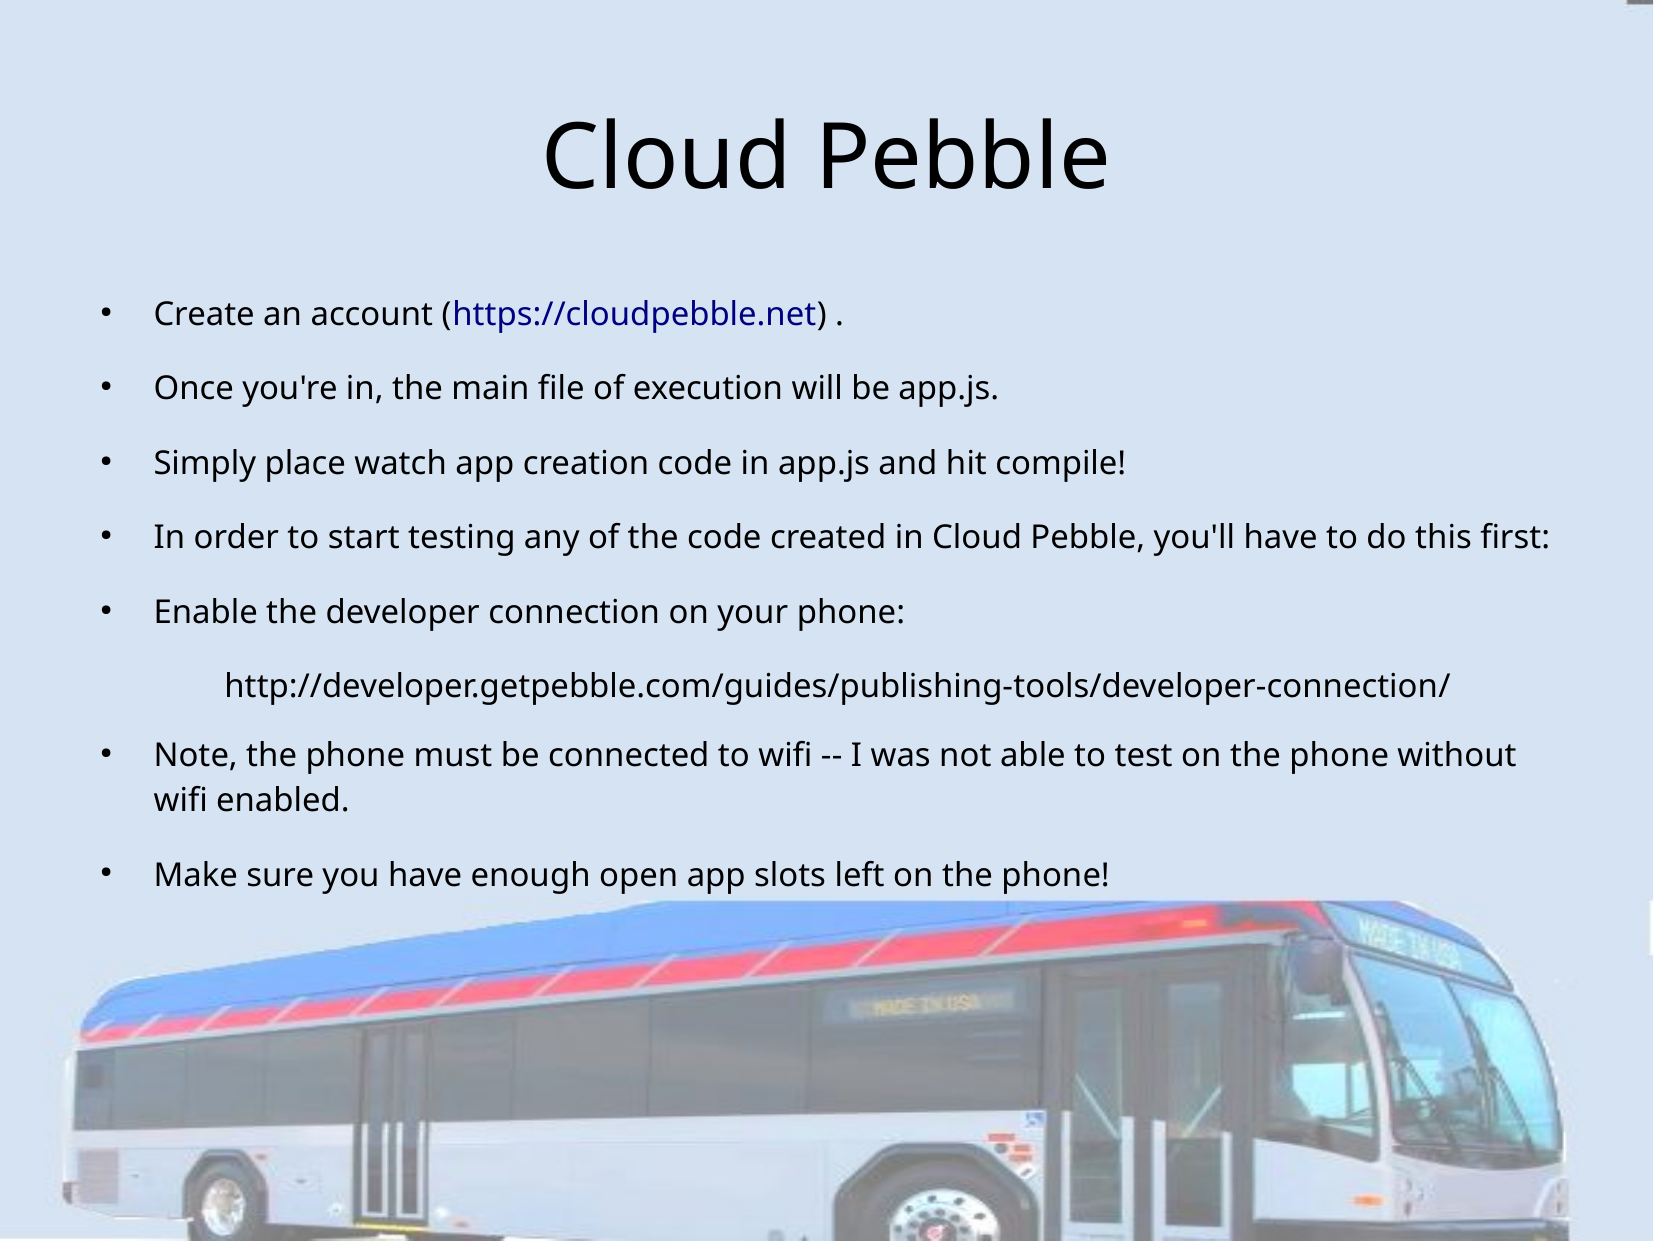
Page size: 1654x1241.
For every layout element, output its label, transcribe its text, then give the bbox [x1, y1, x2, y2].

picture [0, 0, 1654, 1241]
list Create an account (https://cloudpebble.net) . Once you're in, the main file of execution will be app.js. Simply place watch app creation code in app.js and hit compile! In order to start testing any of the code created in Cloud Pebble, you'll have to do this first: Enable the developer connection on your phone: http://developer.getpebble.com/guides/publishing-tools/developer-connection/ Note, the phone must be connected to wifi -- I was not able to test on the phone without wifi enabled. Make sure you have enough open app slots left on the phone! [82, 290, 1571, 1010]
title Cloud Pebble [82, 49, 1571, 257]
